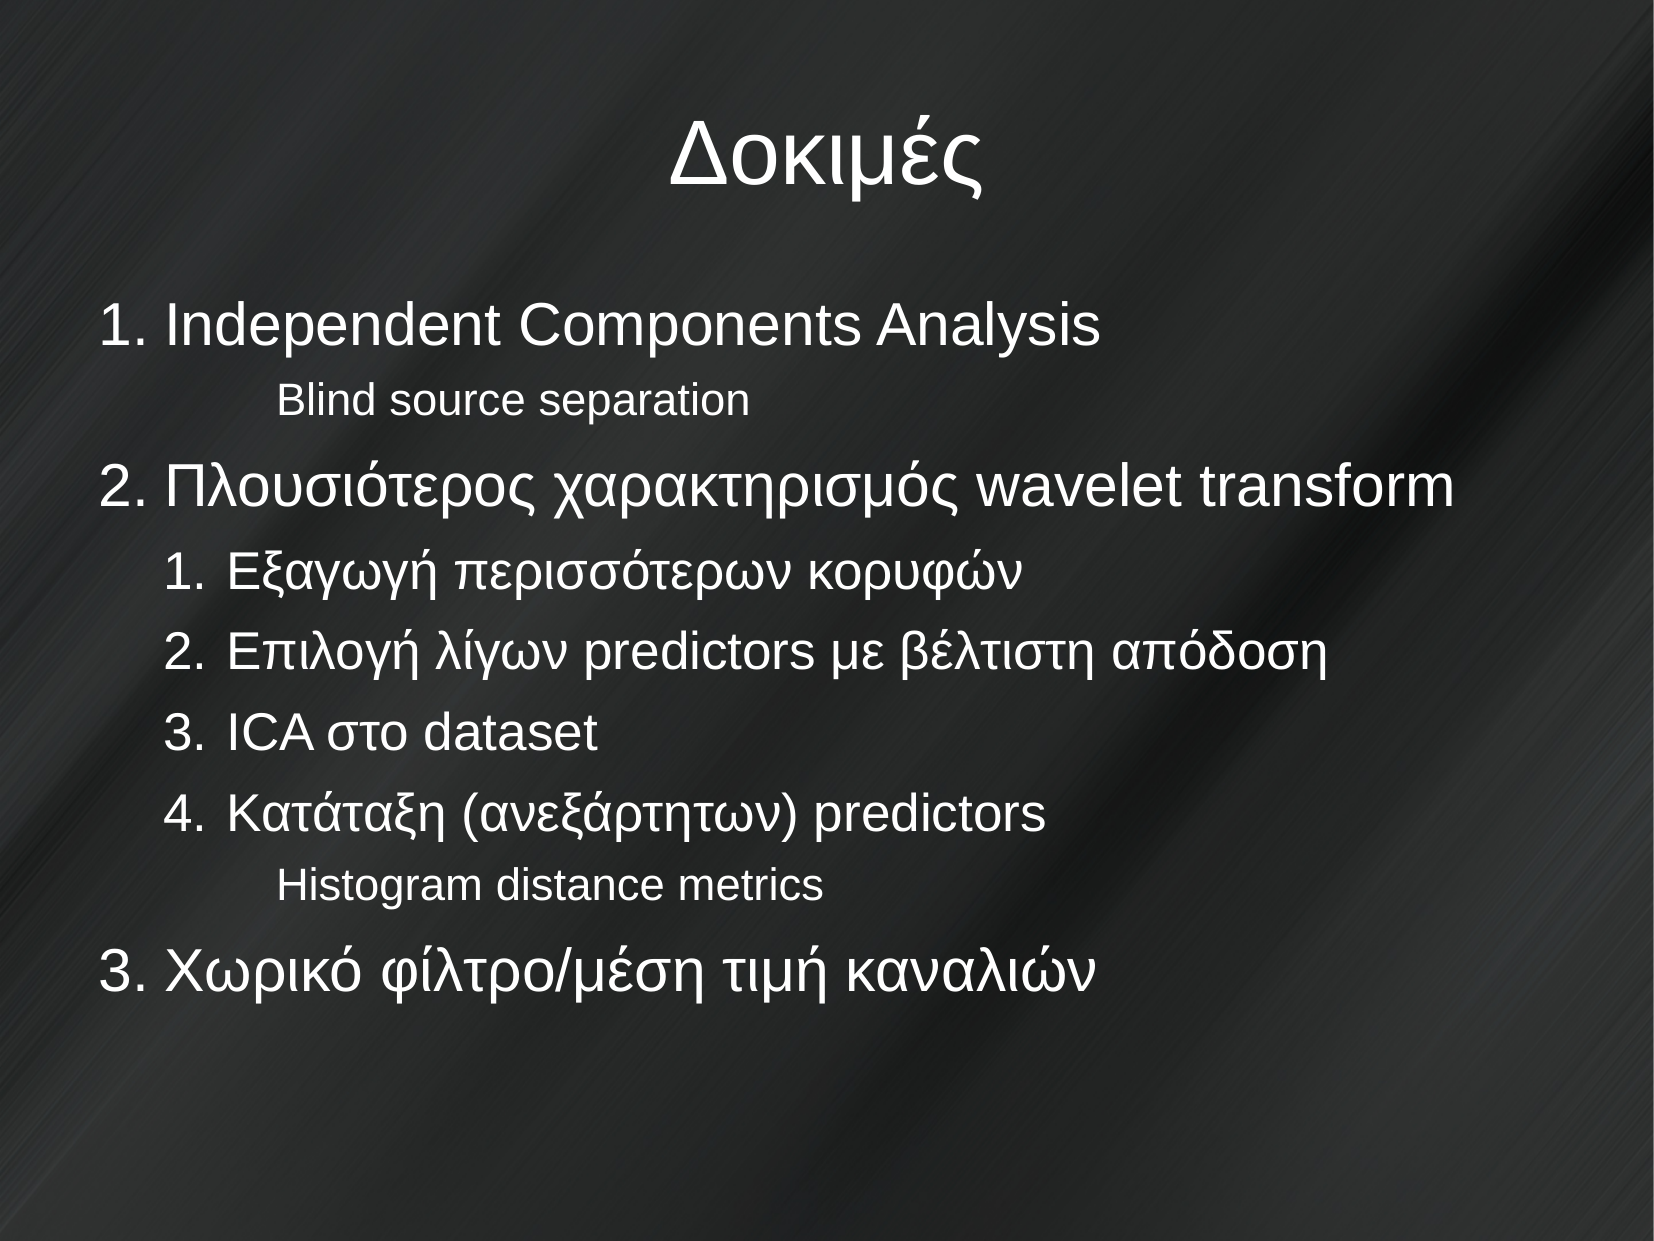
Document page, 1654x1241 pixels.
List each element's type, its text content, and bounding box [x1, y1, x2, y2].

picture [0, 0, 1654, 1241]
title Δοκιμές [82, 49, 1571, 257]
list Independent Components Analysis Blind source separation Πλουσιότερος χαρακτηρισμός wavelet transform Εξαγωγή περισσότερων κορυφών Επιλογή λίγων predictors με βέλτιστη απόδοση ICA στο dataset Κατάταξη (ανεξάρτητων) predictors Histogram distance metrics Χωρικό φίλτρο/μέση τιμή καναλιών [82, 290, 1606, 1010]
